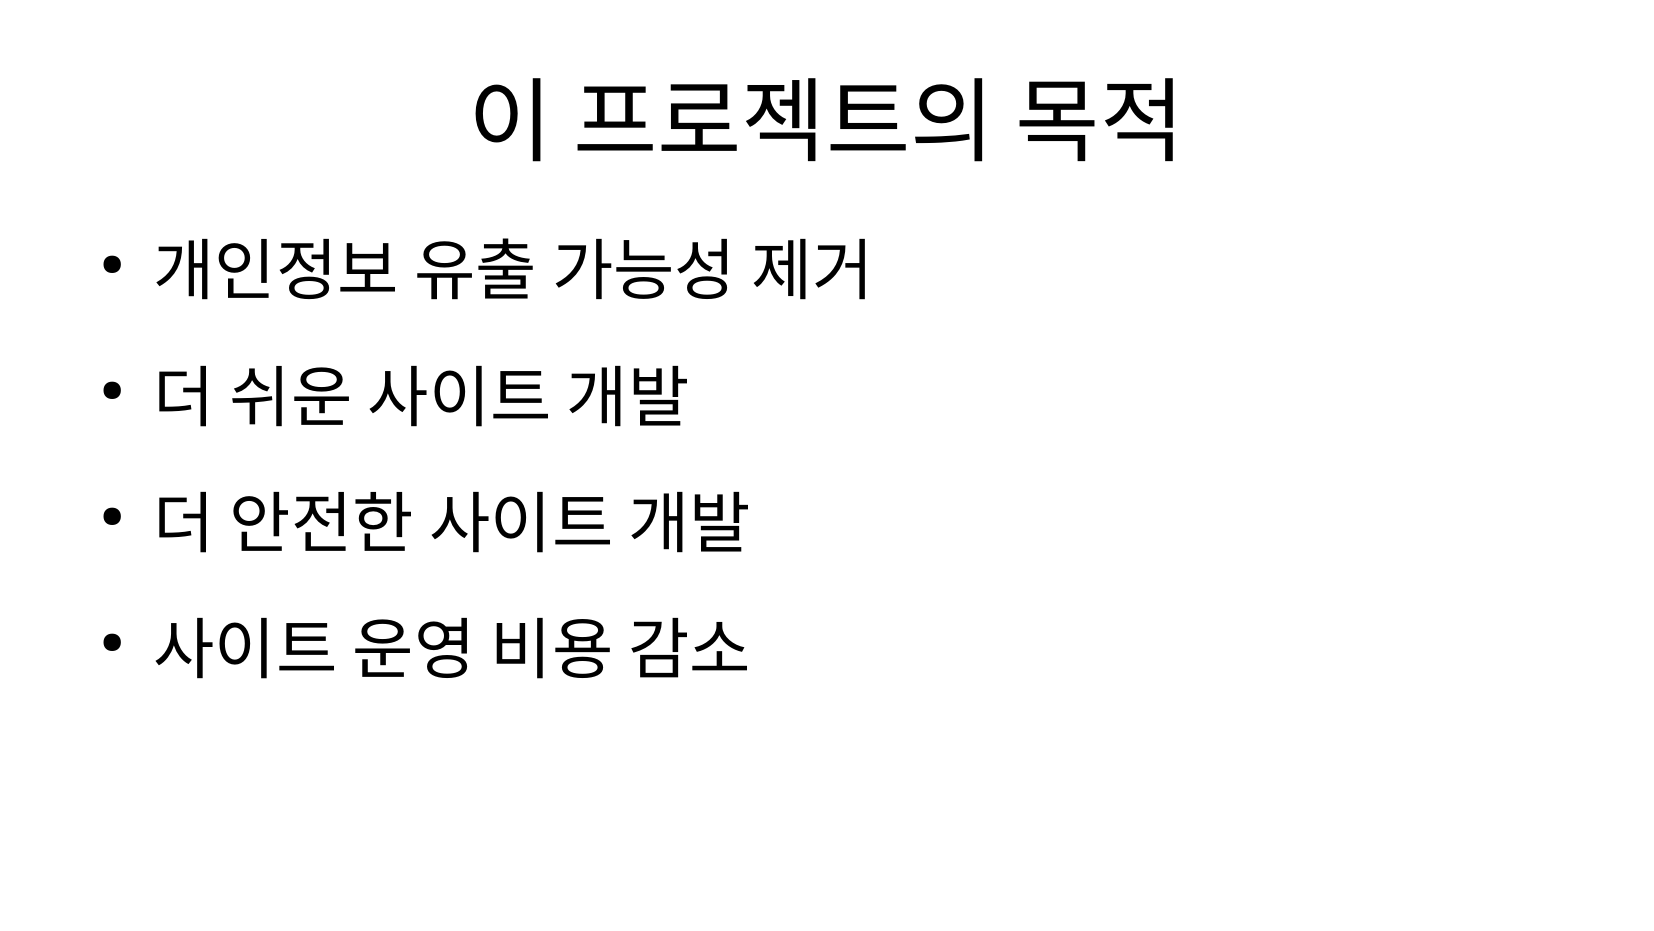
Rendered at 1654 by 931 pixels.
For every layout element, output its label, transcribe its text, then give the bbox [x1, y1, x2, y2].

title 이 프로젝트의 목적 [82, 37, 1571, 193]
list 개인정보 유출 가능성 제거 더 쉬운 사이트 개발 더 안전한 사이트 개발 사이트 운영 비용 감소 [82, 217, 1571, 758]
